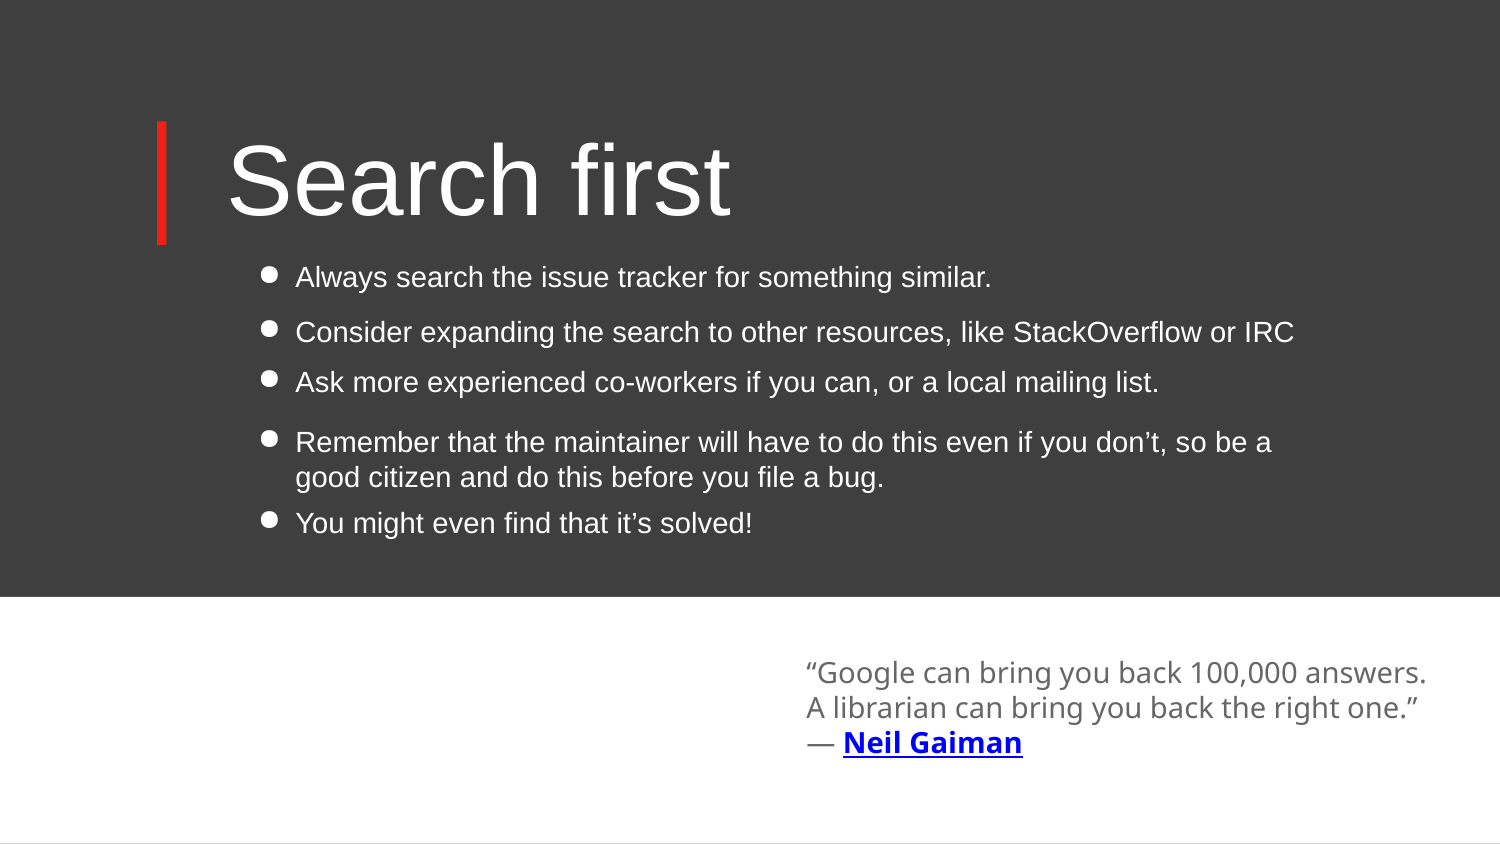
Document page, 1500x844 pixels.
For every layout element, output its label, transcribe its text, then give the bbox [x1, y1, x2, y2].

text_box Remember that the maintainer will have to do this even if you don’t, so be a good citizen and do this before you file a bug. [205, 408, 1332, 490]
title Search first [211, 108, 1242, 243]
text_box “Google can bring you back 100,000 answers. A librarian can bring you back the right one.” ― Neil Gaiman [791, 639, 1462, 816]
text_box You might even find that it’s solved! [205, 489, 1426, 559]
text_box Ask more experienced co-workers if you can, or a local mailing list. [205, 367, 1316, 417]
text_box Consider expanding the search to other resources, like StackOverflow or IRC [205, 298, 1411, 367]
text_box Always search the issue tracker for something similar. [205, 243, 1390, 298]
